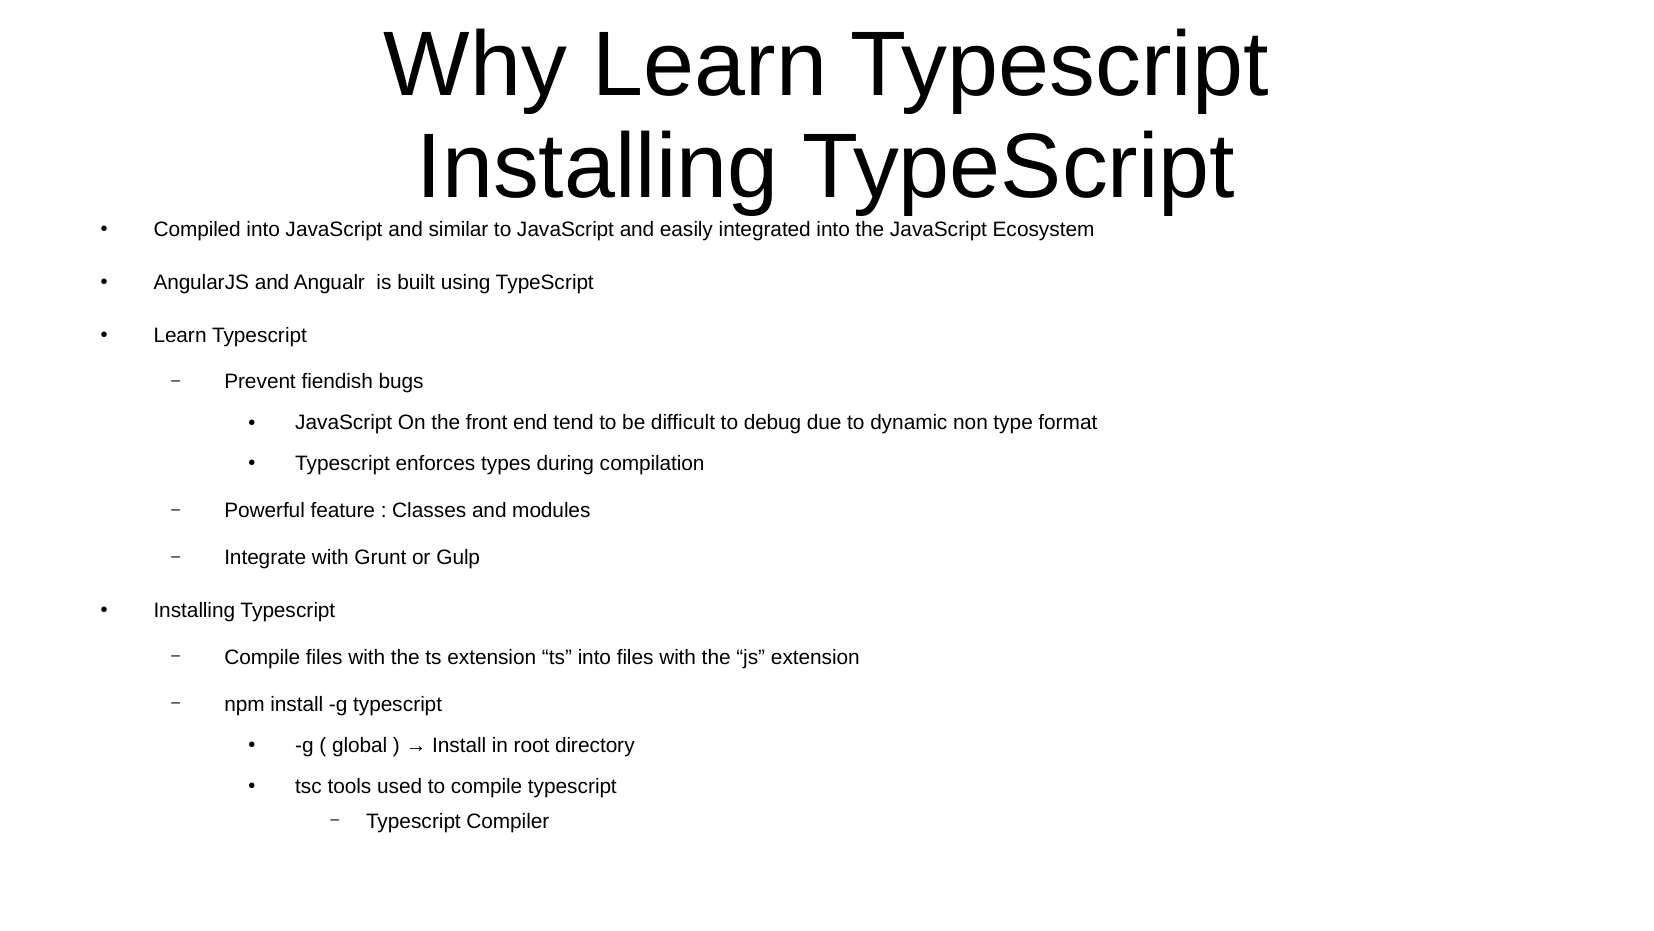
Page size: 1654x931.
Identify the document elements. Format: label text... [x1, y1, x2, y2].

list Compiled into JavaScript and similar to JavaScript and easily integrated into the JavaScript Ecosystem AngularJS and Angualr is built using TypeScript Learn Typescript Prevent fiendish bugs JavaScript On the front end tend to be difficult to debug due to dynamic non type format Typescript enforces types during compilation Powerful feature : Classes and modules Integrate with Grunt or Gulp Installing Typescript Compile files with the ts extension “ts” into files with the “js” extension npm install -g typescript -g ( global ) → Install in root directory tsc tools used to compile typescript Typescript Compiler [82, 217, 1576, 916]
title Why Learn Typescript Installing TypeScript [82, 12, 1571, 217]
